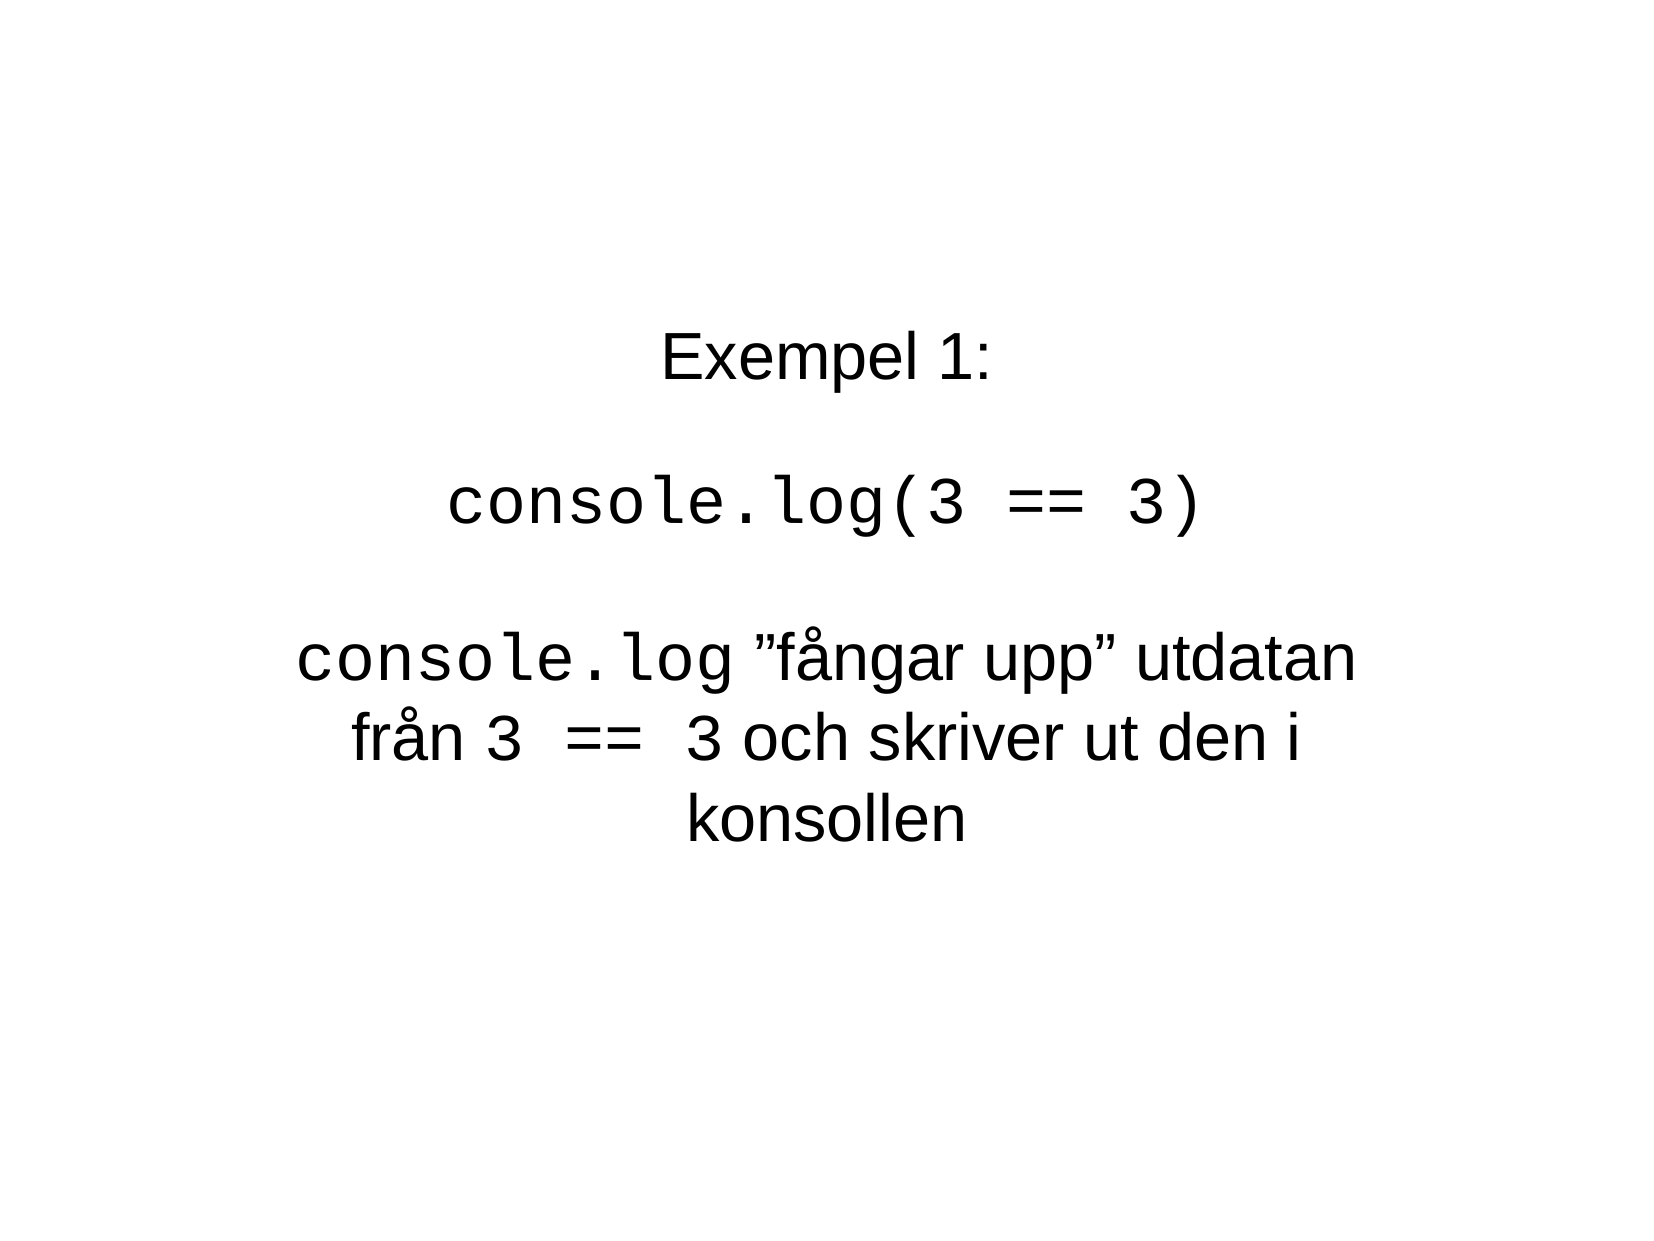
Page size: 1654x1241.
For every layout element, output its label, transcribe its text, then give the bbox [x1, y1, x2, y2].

subtitle Exempel 1: console.log(3 == 3) console.log ”fångar upp” utdatan från 3 == 3 och skriver ut den i konsollen [283, 318, 1371, 1010]
